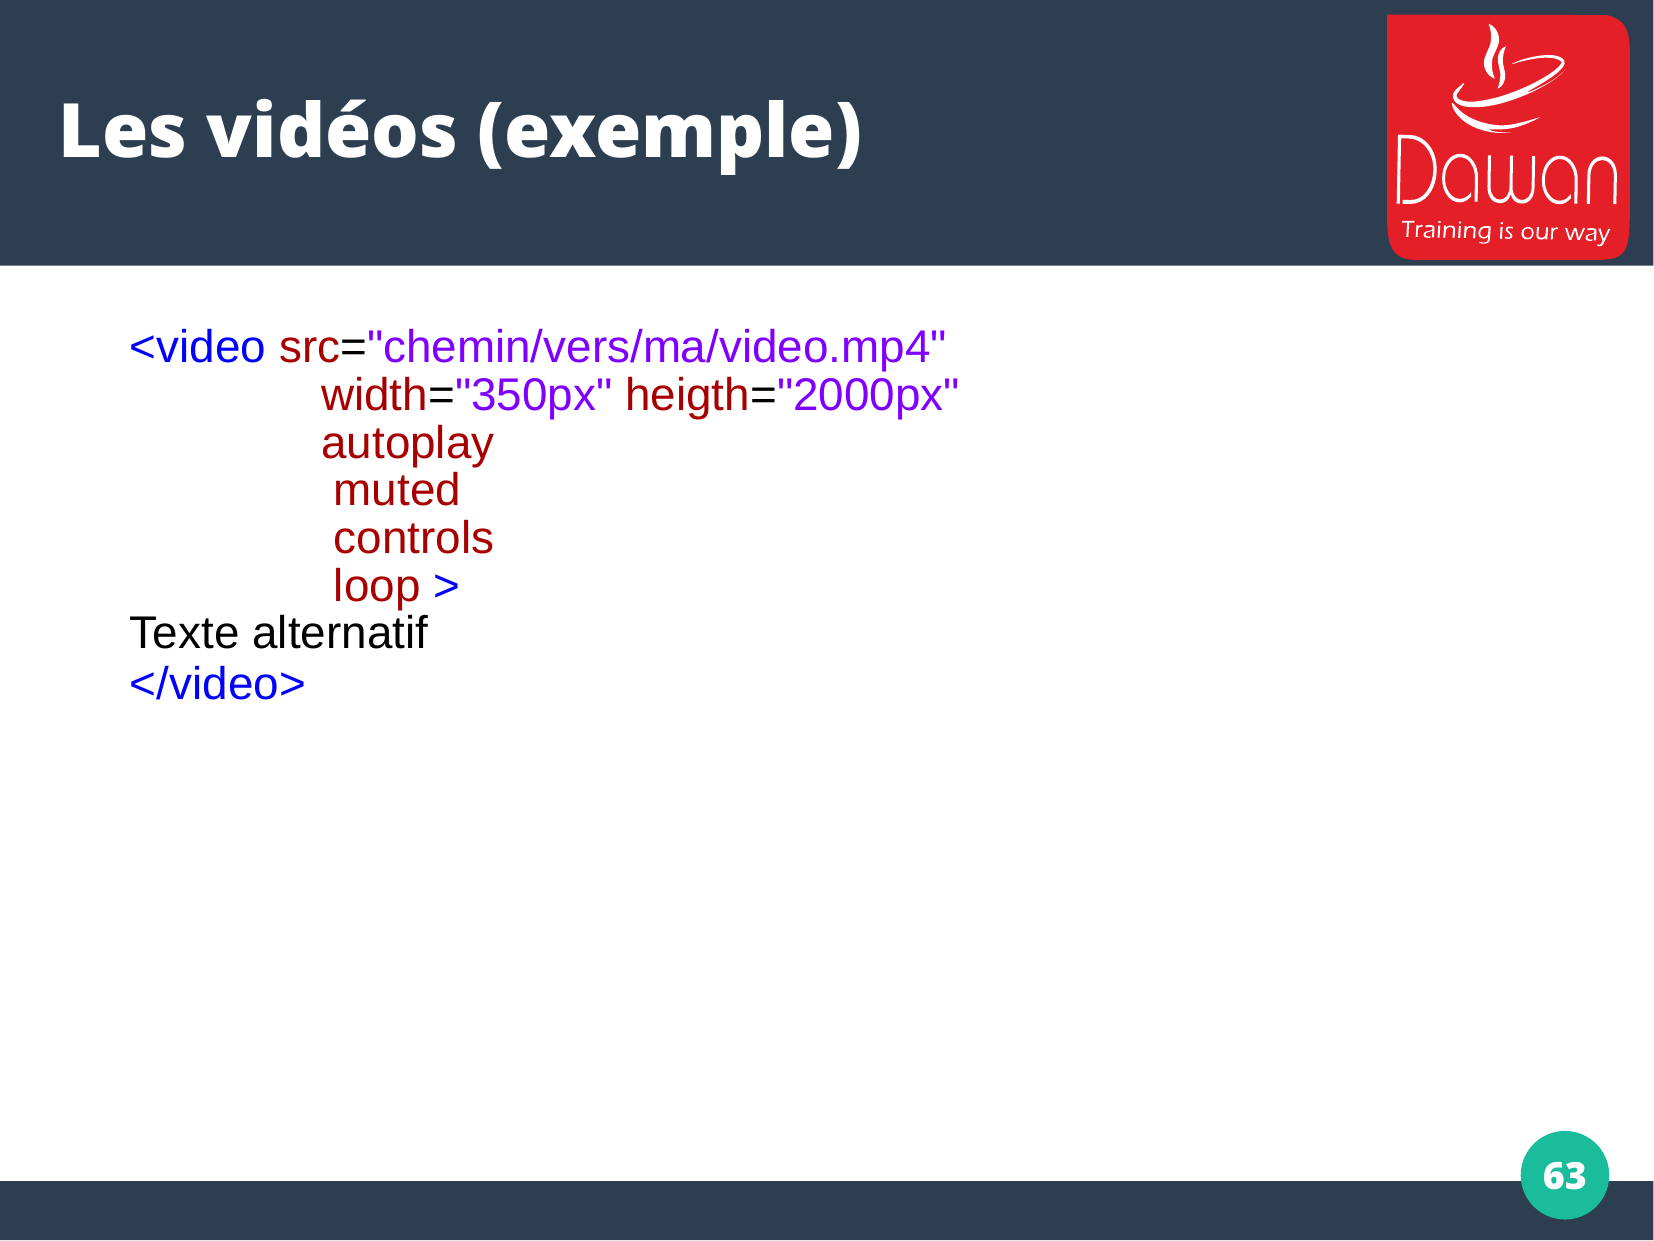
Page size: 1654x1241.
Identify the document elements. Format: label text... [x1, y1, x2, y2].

picture [1387, 14, 1630, 260]
list <video src="chemin/vers/ma/video.mp4" width="350px" heigth="2000px" autoplay muted controls loop > Texte alternatif </video> [59, 324, 1595, 1152]
title Les vidéos (exemple) [59, 49, 1387, 207]
